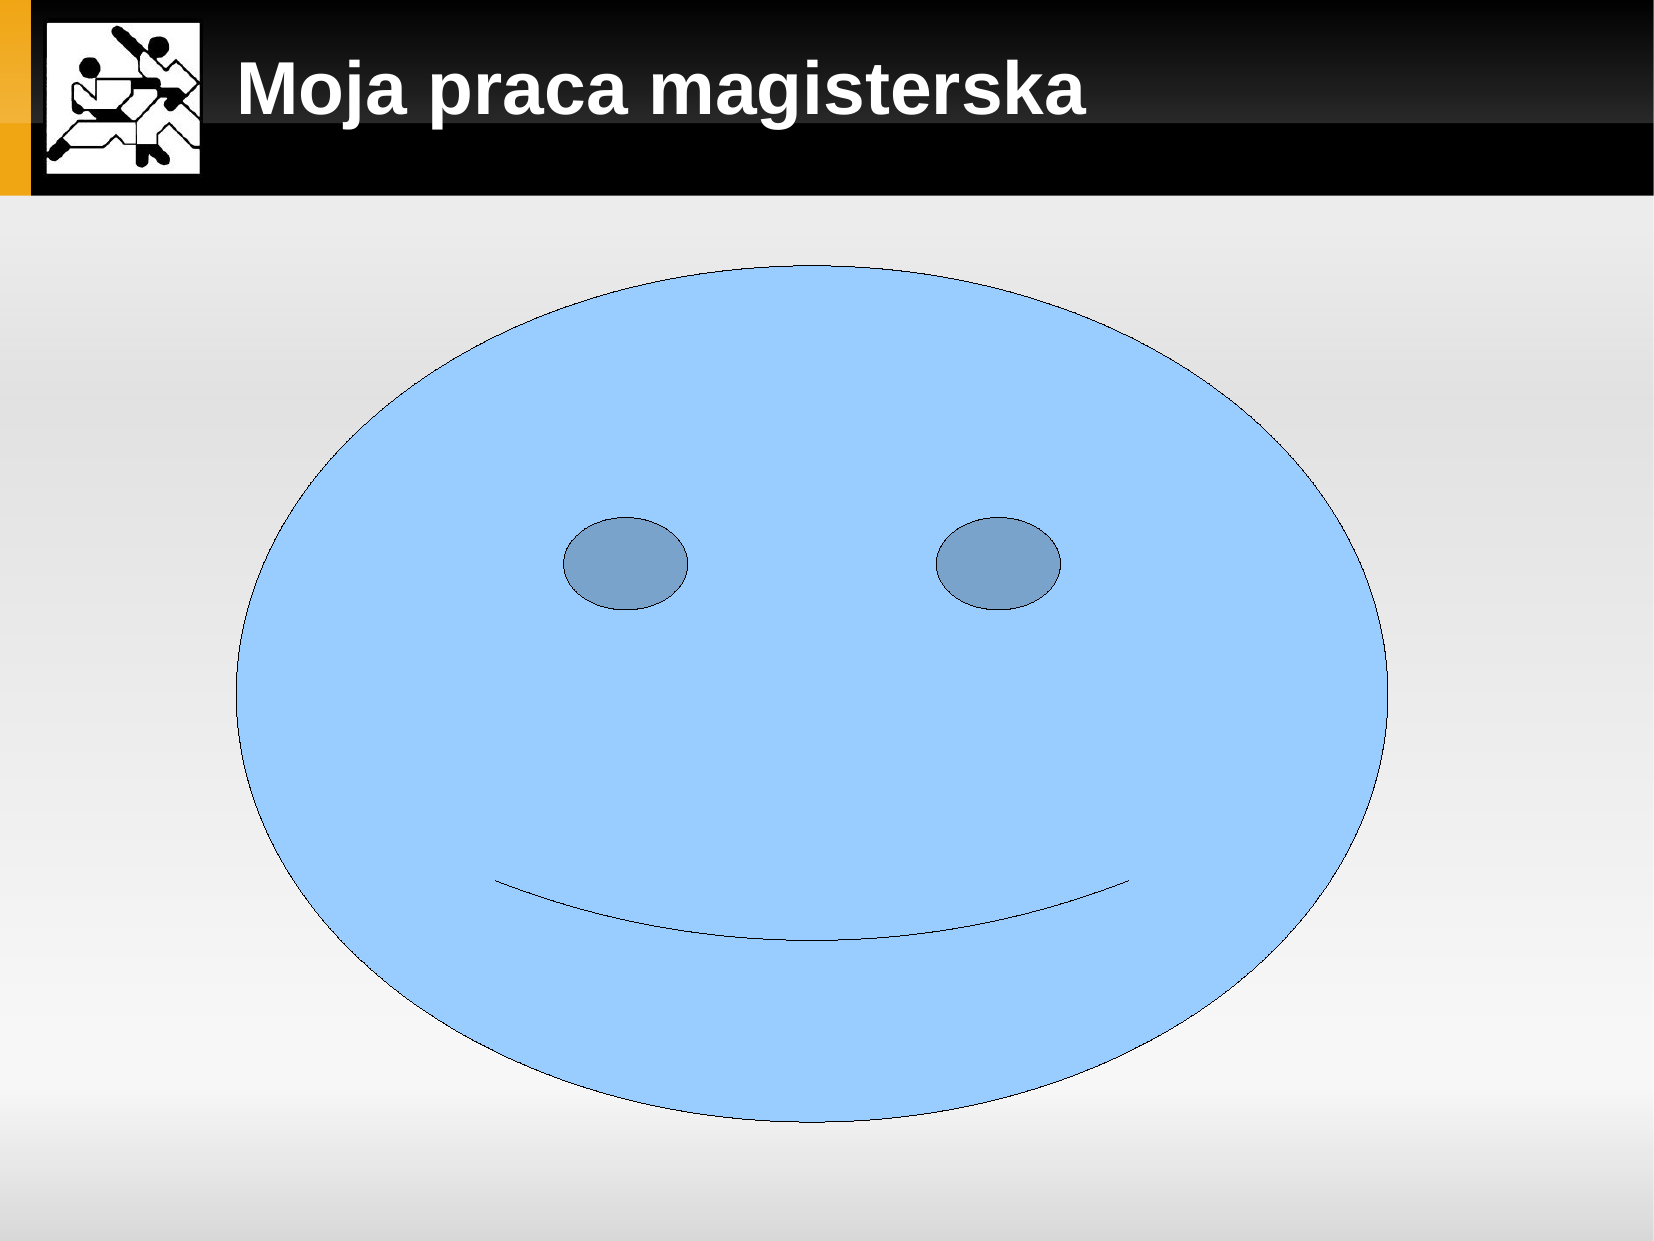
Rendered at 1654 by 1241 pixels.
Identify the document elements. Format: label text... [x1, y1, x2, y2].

text_box [236, 265, 1388, 1123]
picture [0, 0, 1654, 1241]
title Moja praca magisterska [236, 0, 1595, 178]
